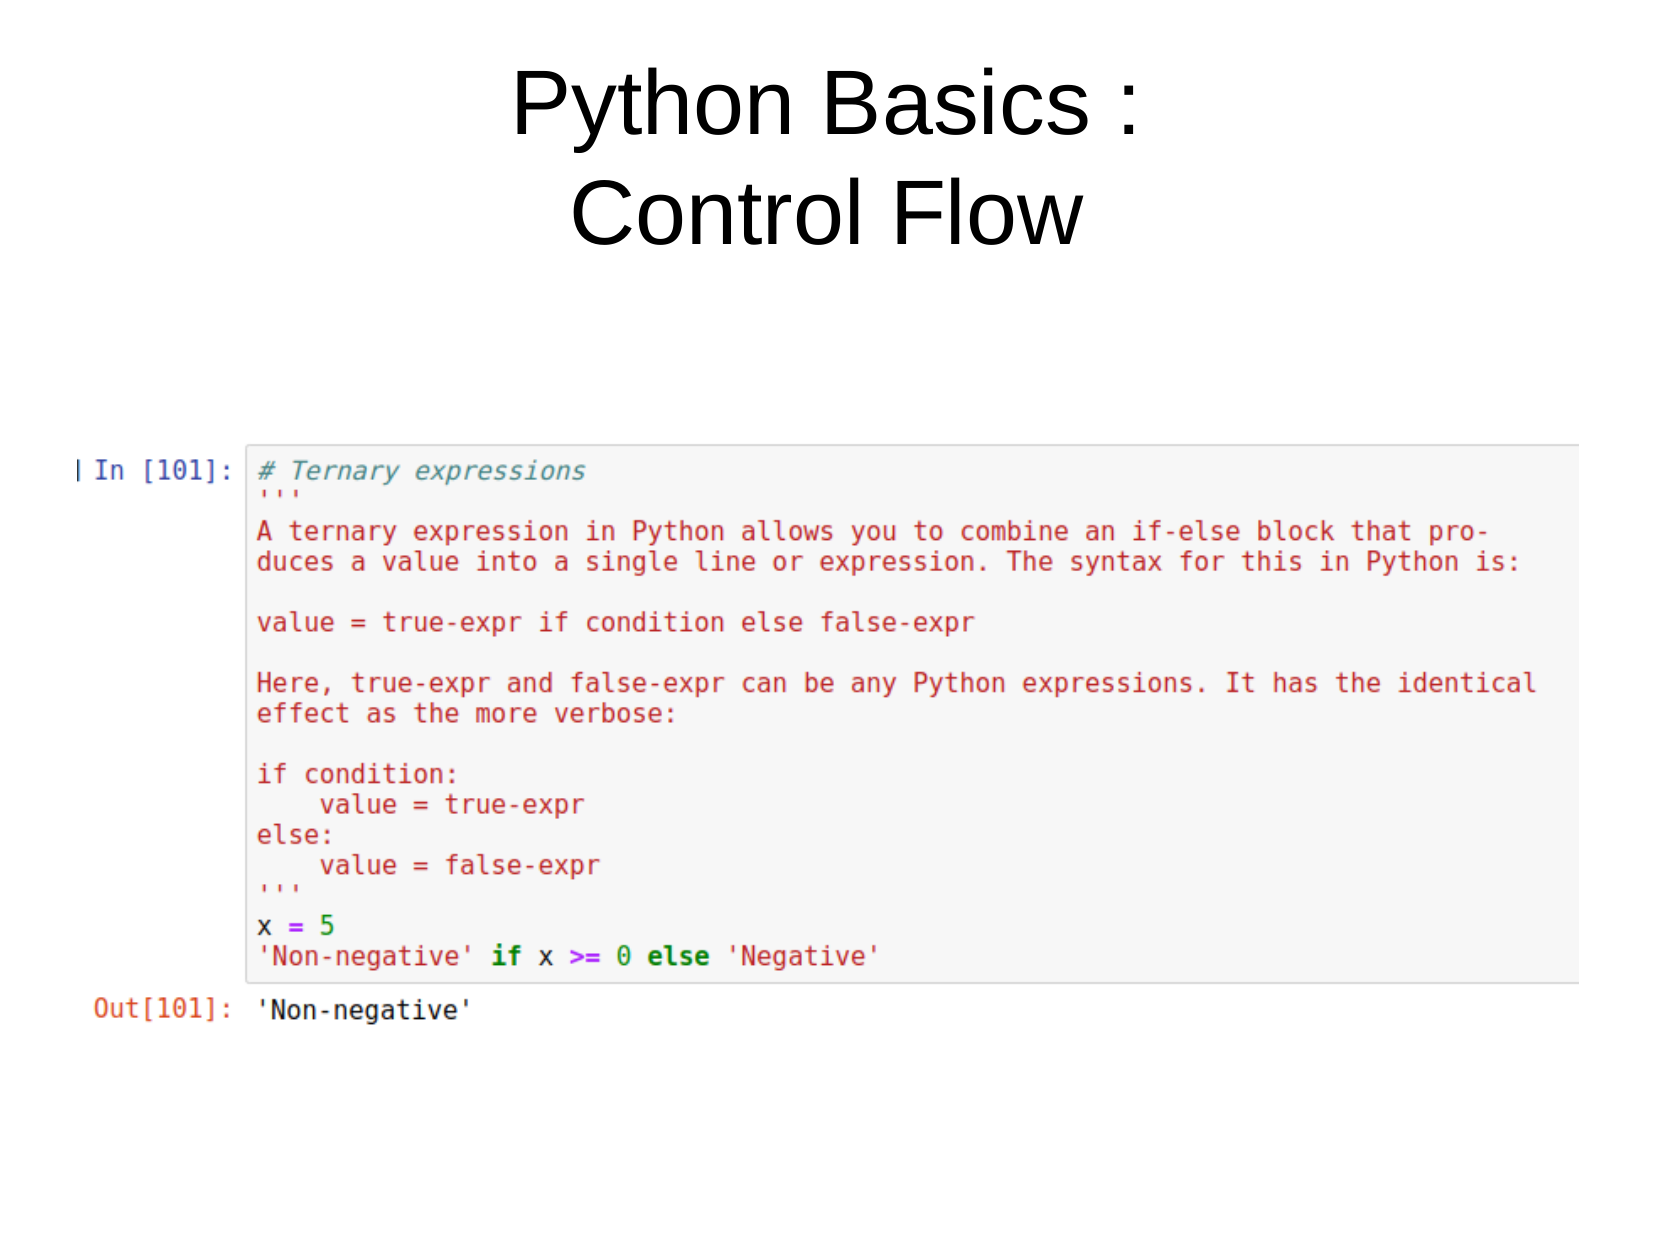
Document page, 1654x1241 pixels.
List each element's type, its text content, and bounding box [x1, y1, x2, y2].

text_box Python Basics : Control Flow [82, 49, 1571, 257]
picture [77, 426, 1579, 1050]
